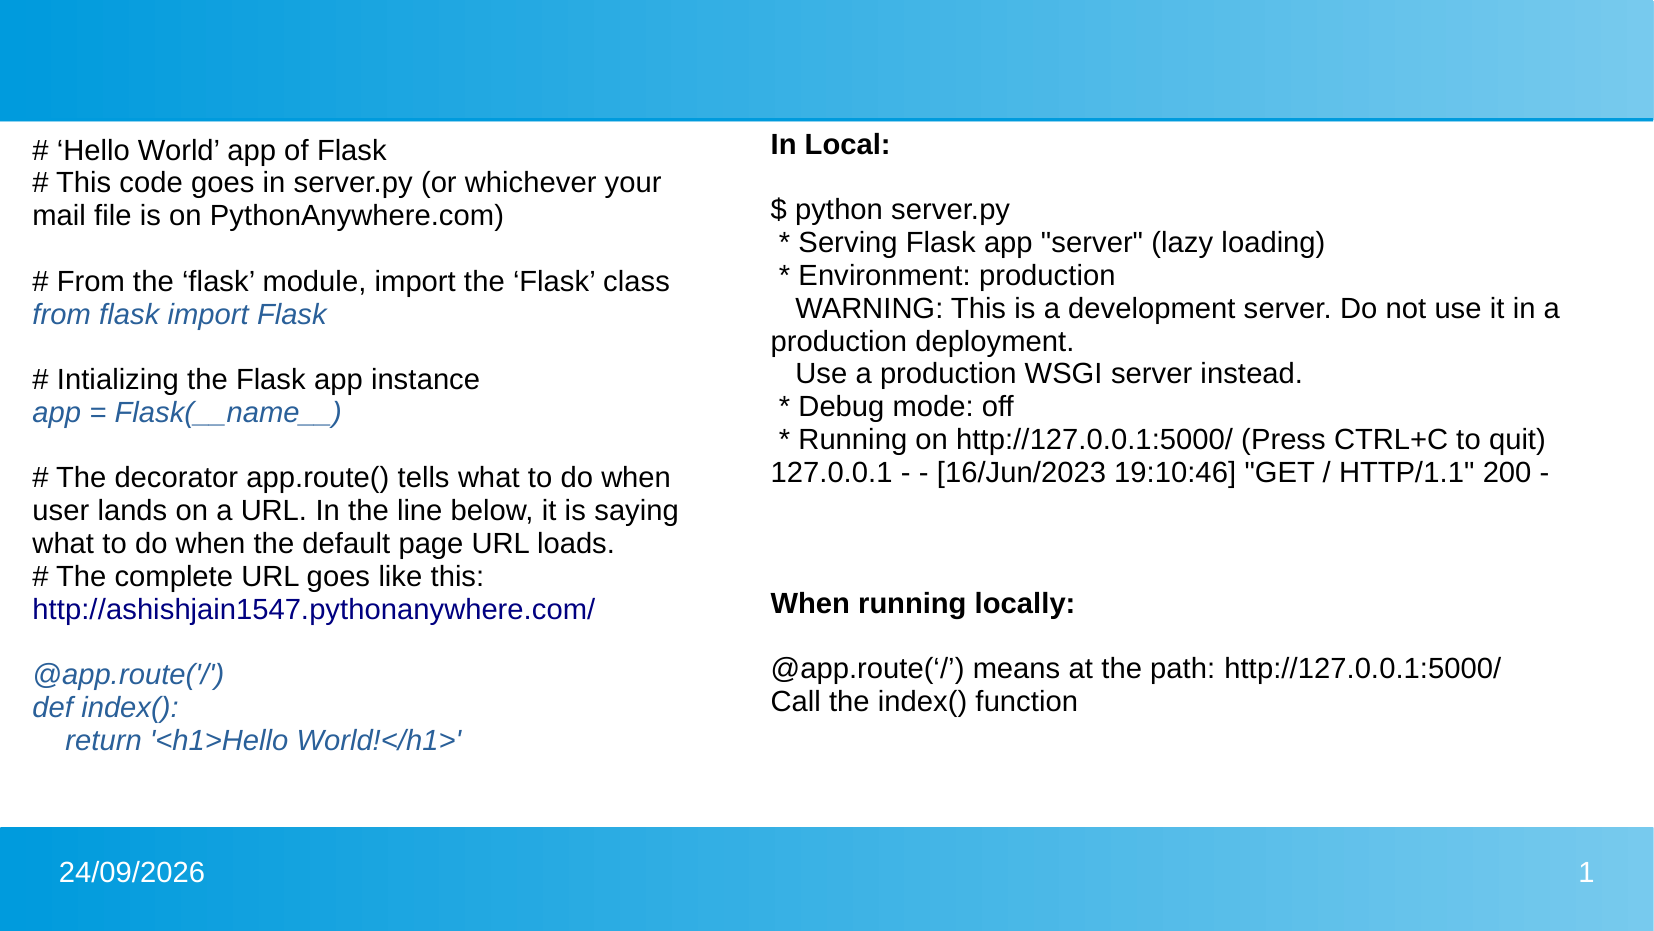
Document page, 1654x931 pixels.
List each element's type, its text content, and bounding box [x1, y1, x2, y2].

text_box # ‘Hello World’ app of Flask # This code goes in server.py (or whichever your mail file is on PythonAnywhere.com) # From the ‘flask’ module, import the ‘Flask’ class from flask import Flask # Intializing the Flask app instance app = Flask(__name__) # The decorator app.route() tells what to do when user lands on a URL. In the line below, it is saying what to do when the default page URL loads. # The complete URL goes like this: http://ashishjain1547.pythonanywhere.com/ @app.route('/') def index(): return '<h1>Hello World!</h1>' [17, 126, 709, 764]
text_box In Local: $ python server.py * Serving Flask app "server" (lazy loading) * Environment: production WARNING: This is a development server. Do not use it in a production deployment. Use a production WSGI server instead. * Debug mode: off * Running on http://127.0.0.1:5000/ (Press CTRL+C to quit) 127.0.0.1 - - [16/Jun/2023 19:10:46] "GET / HTTP/1.1" 200 - When running locally: @app.route(‘/’) means at the path: http://127.0.0.1:5000/ Call the index() function [755, 120, 1642, 768]
